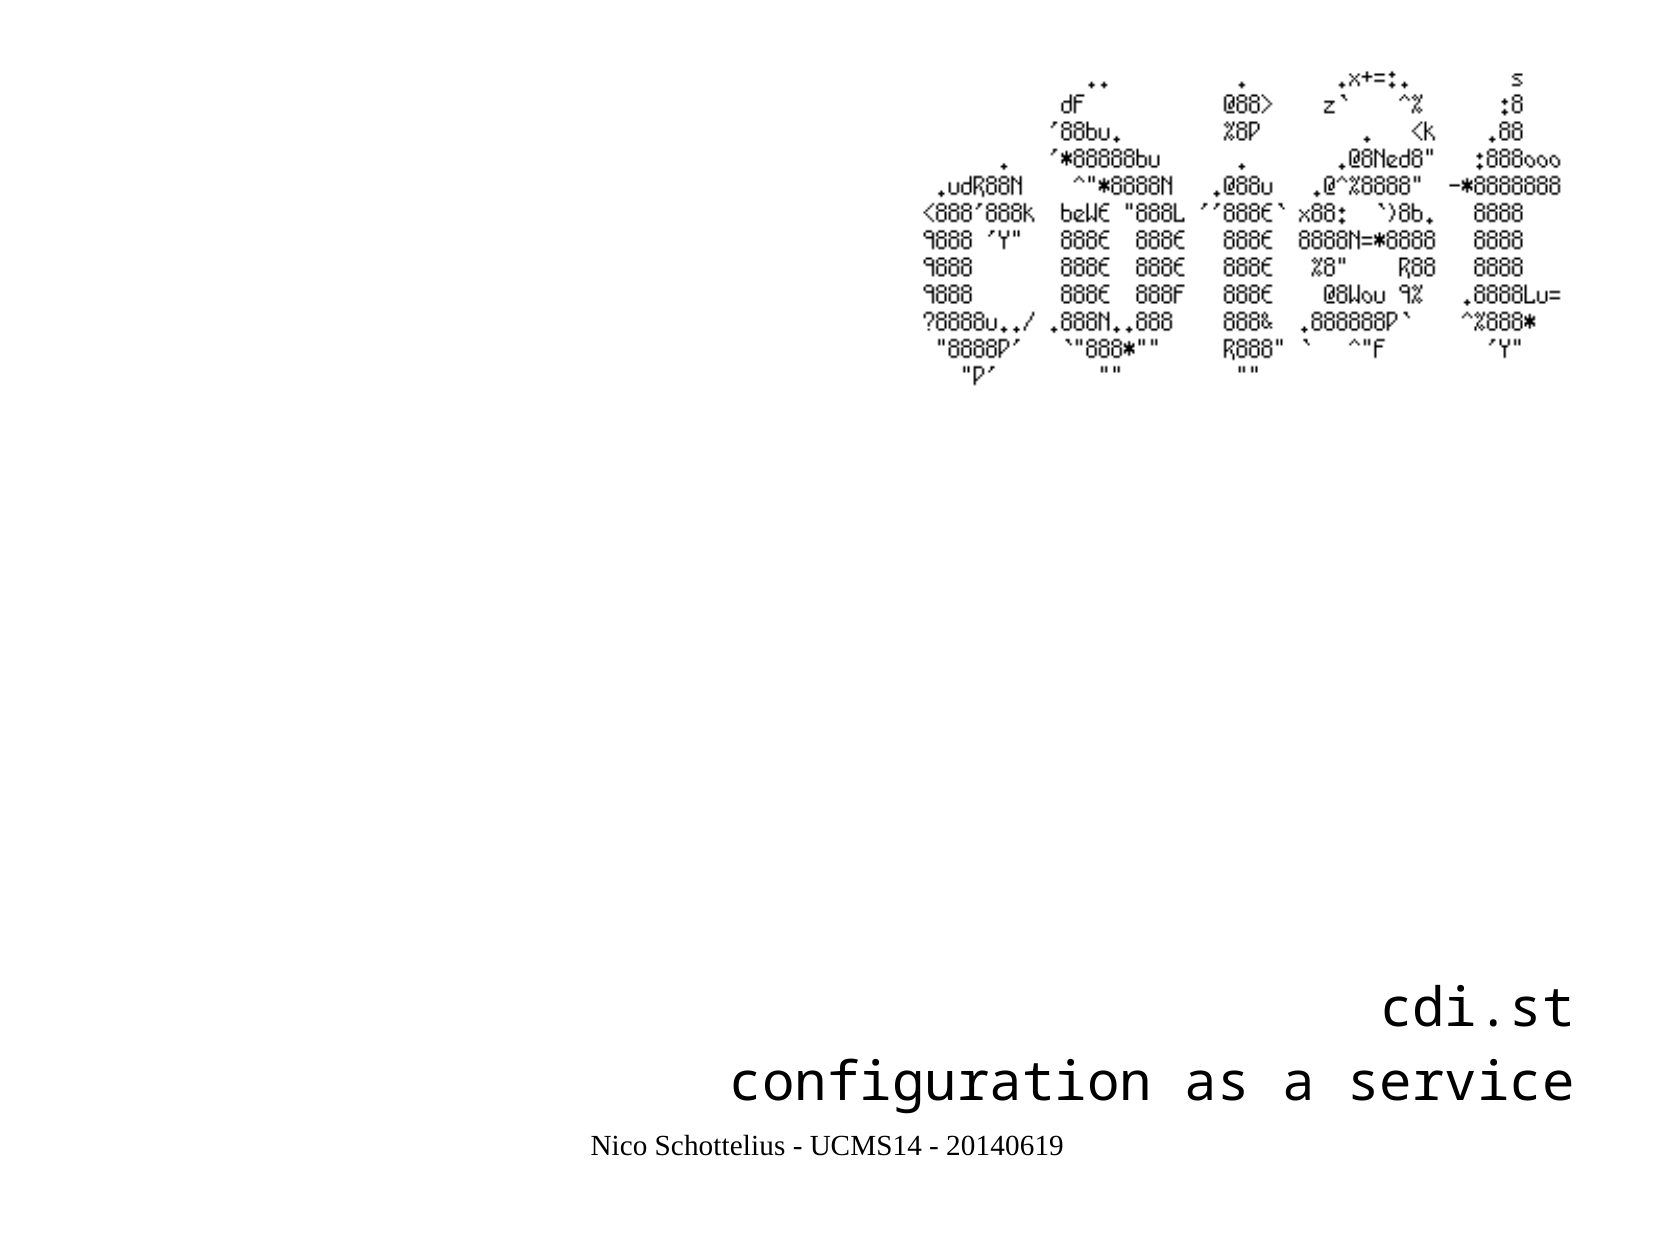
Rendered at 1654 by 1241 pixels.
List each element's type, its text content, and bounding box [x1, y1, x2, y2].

subtitle cdi.st configuration as a service [119, 914, 1575, 1170]
picture [920, 49, 1571, 396]
